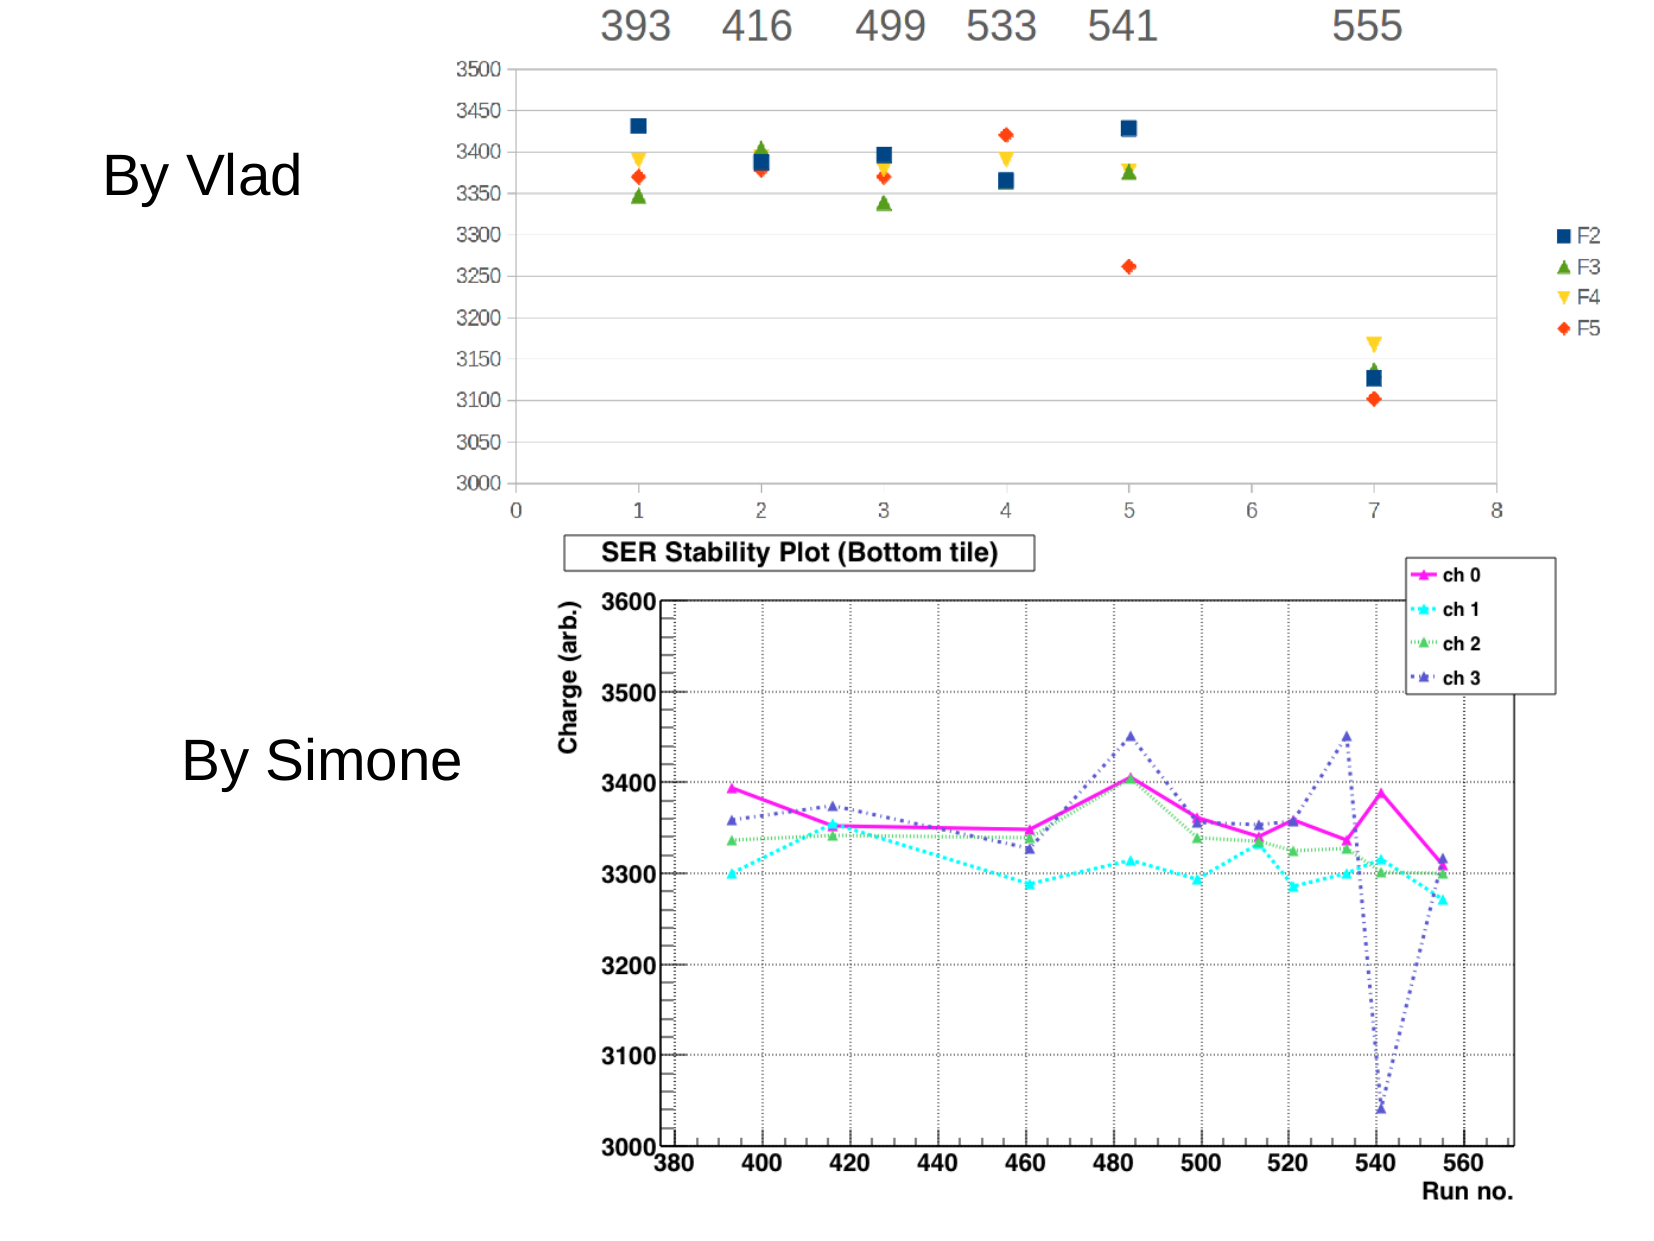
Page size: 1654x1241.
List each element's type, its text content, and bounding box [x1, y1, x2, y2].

picture [555, 533, 1621, 1216]
text_box By Vlad [0, 135, 421, 270]
picture [450, 0, 1606, 530]
text_box By Simone [105, 720, 541, 856]
